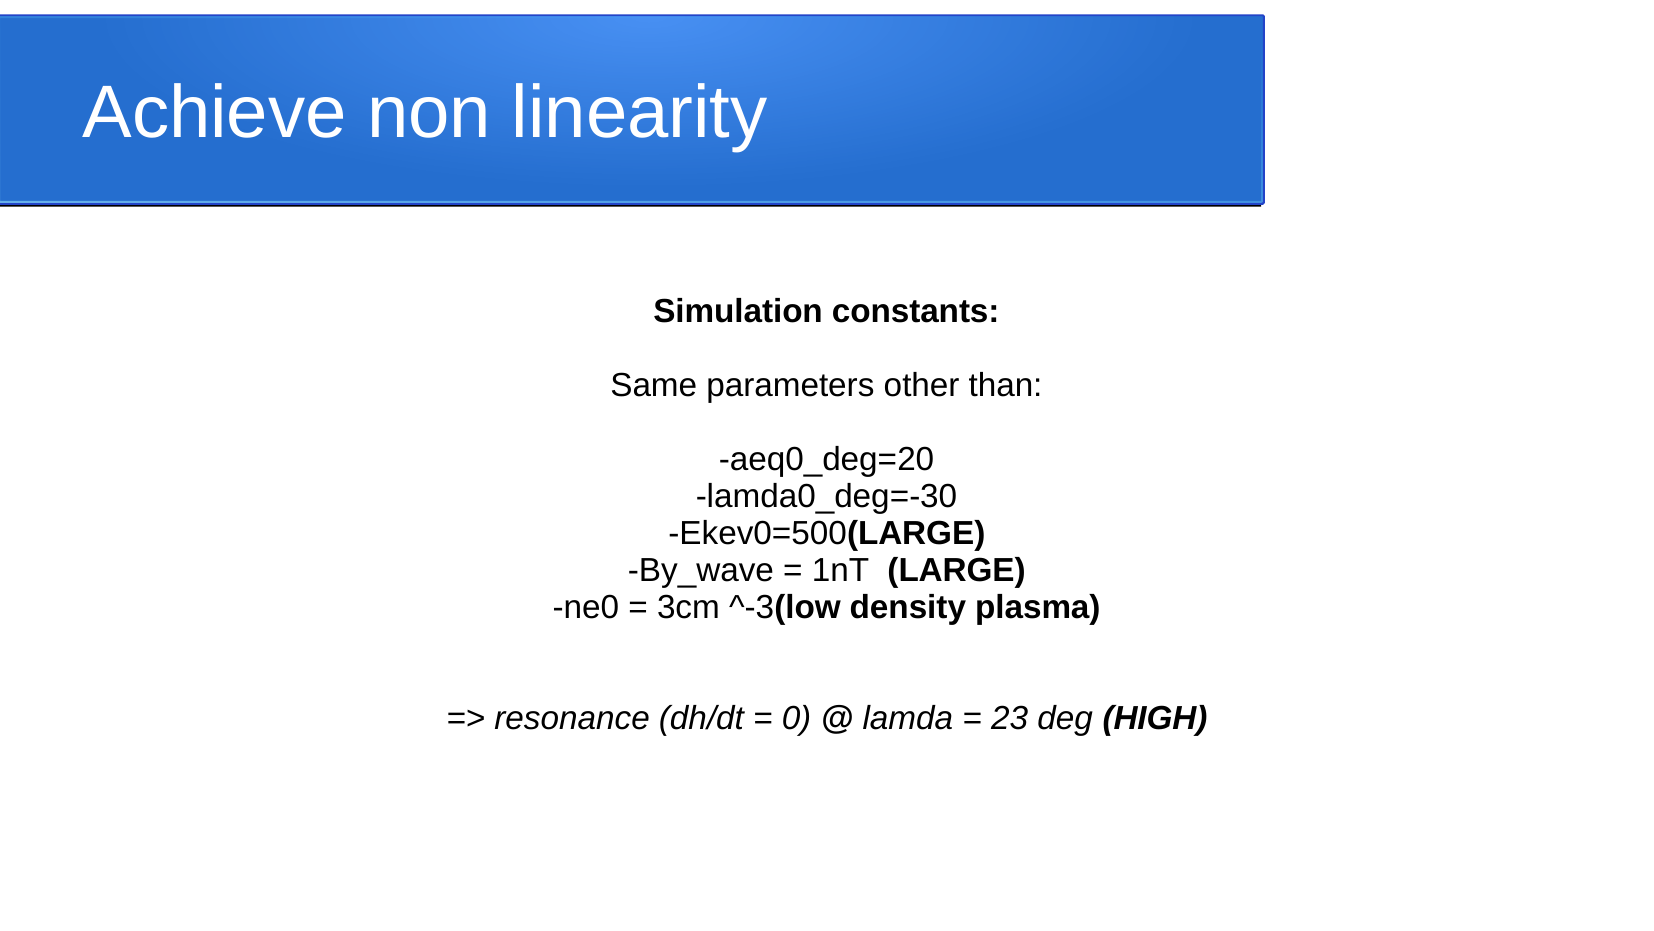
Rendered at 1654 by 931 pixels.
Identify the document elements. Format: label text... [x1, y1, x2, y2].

subtitle Simulation constants: Same parameters other than: -aeq0_deg=20 -lamda0_deg=-30 -Ekev0=500(LARGE) -By_wave = 1nT (LARGE) -ne0 = 3cm ^-3(low density plasma) => resonance (dh/dt = 0) @ lamda = 23 deg (HIGH) [82, 218, 1571, 886]
title Achieve non linearity [82, 35, 1235, 189]
